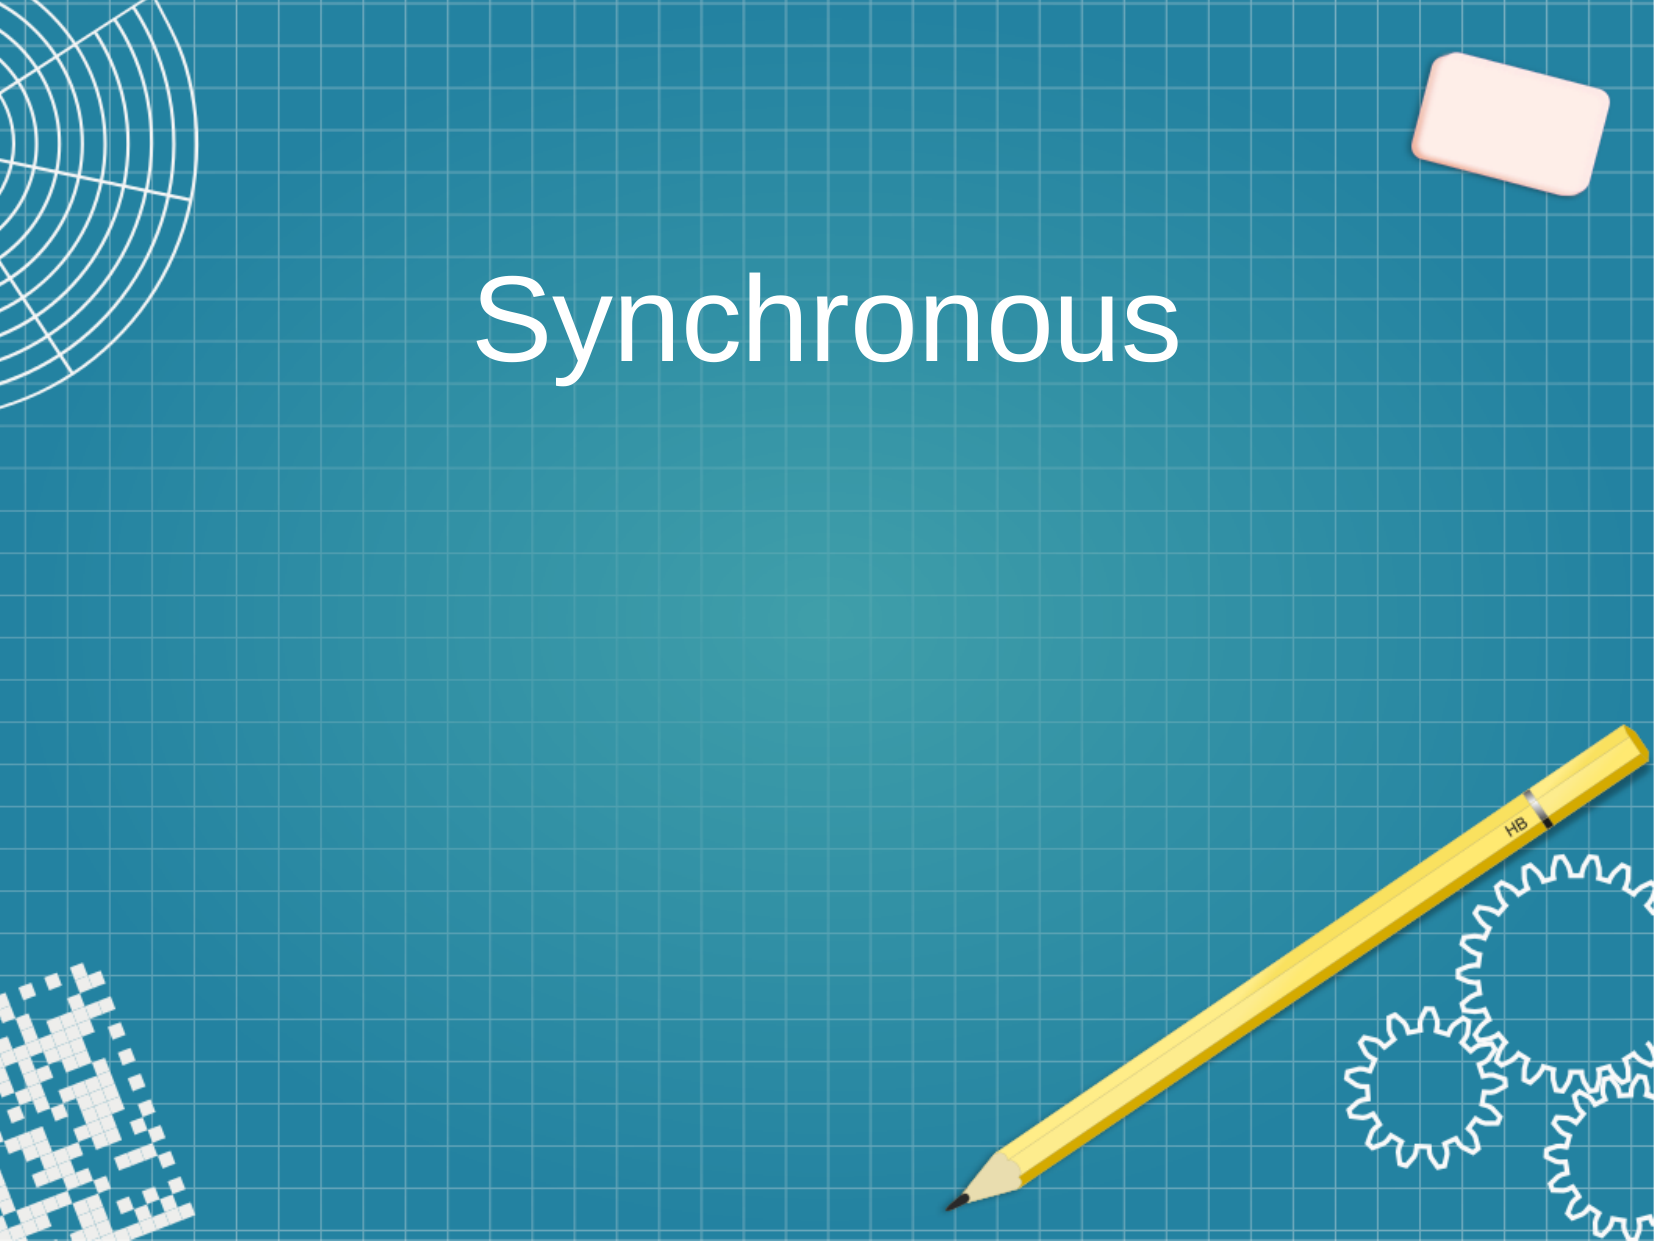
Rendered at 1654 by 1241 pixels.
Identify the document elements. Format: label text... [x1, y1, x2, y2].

picture [0, 0, 1654, 1241]
title Synchronous [82, 177, 1571, 461]
